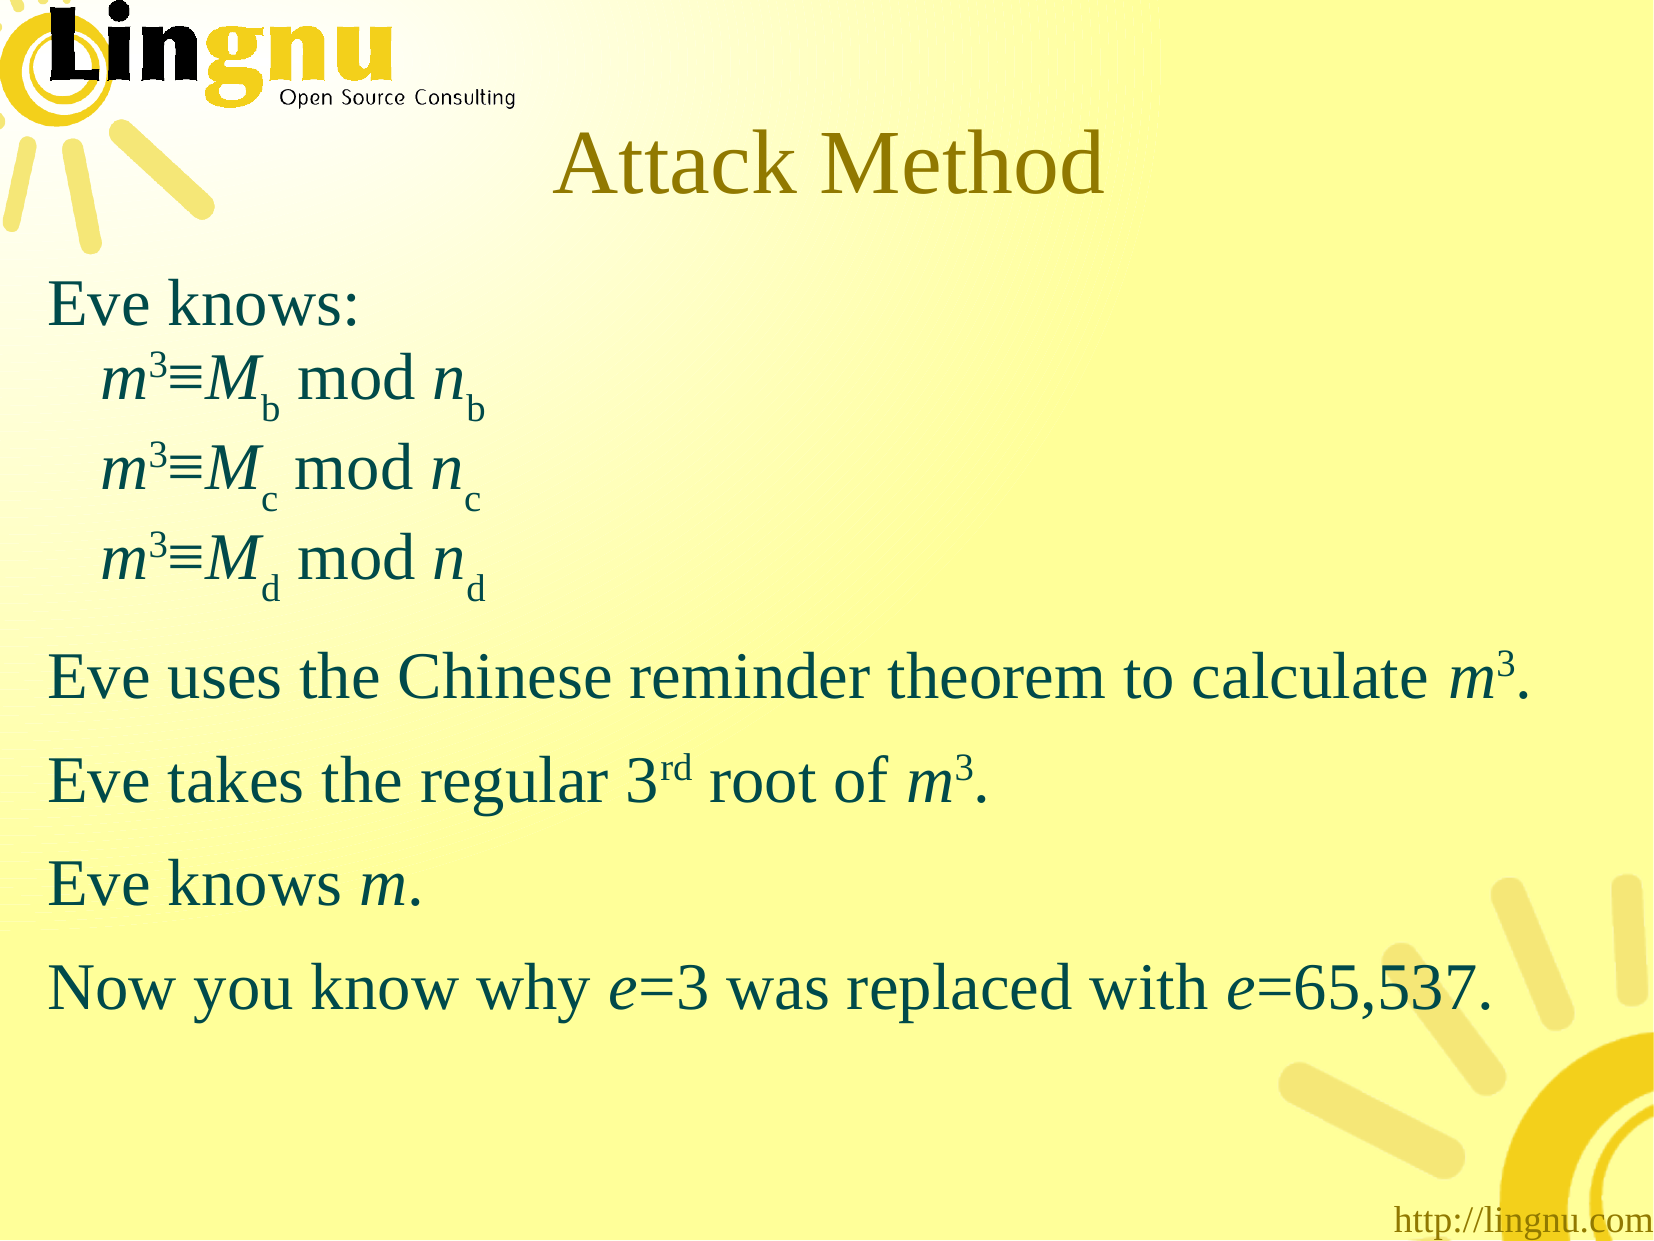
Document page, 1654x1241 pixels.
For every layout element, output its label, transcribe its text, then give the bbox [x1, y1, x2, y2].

picture [0, 0, 516, 256]
title Attack Method [123, 58, 1536, 265]
picture [1256, 871, 1654, 1241]
list Eve knows: m3≡Mb mod nb m3≡Mc mod nc m3≡Md mod nd Eve uses the Chinese reminder theorem to calculate m3. Eve takes the regular 3rd root of m3. Eve knows m. Now you know why e=3 was replaced with e=65,537. [29, 265, 1625, 1127]
